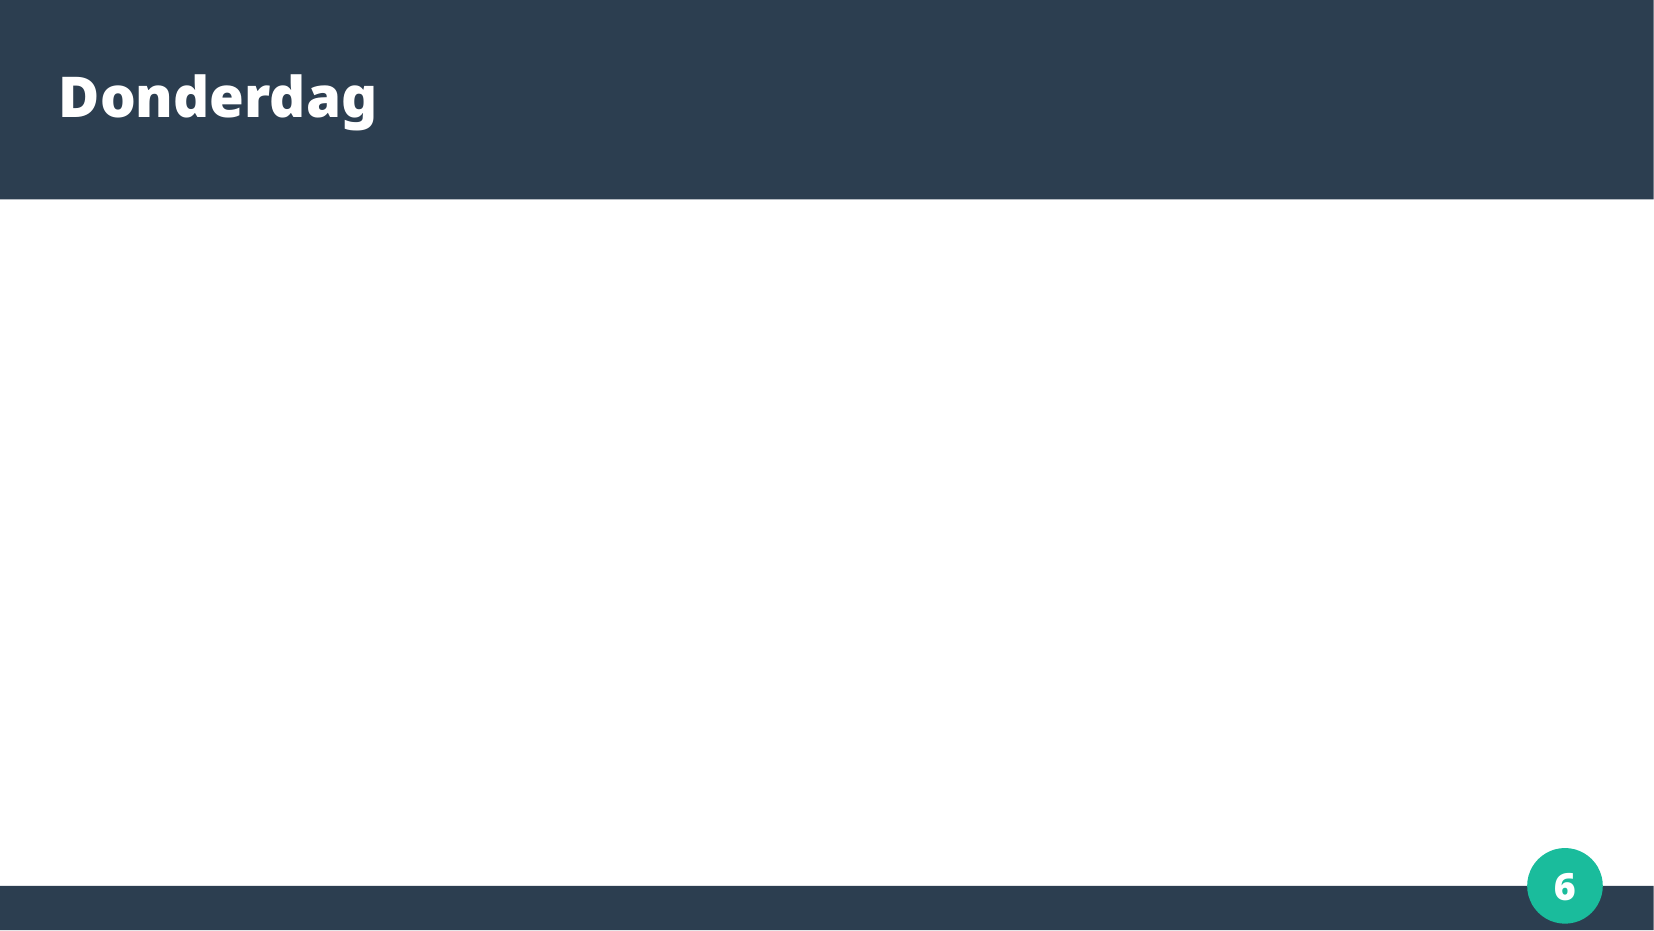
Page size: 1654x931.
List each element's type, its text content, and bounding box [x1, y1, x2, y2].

title Donderdag [59, 37, 1595, 155]
